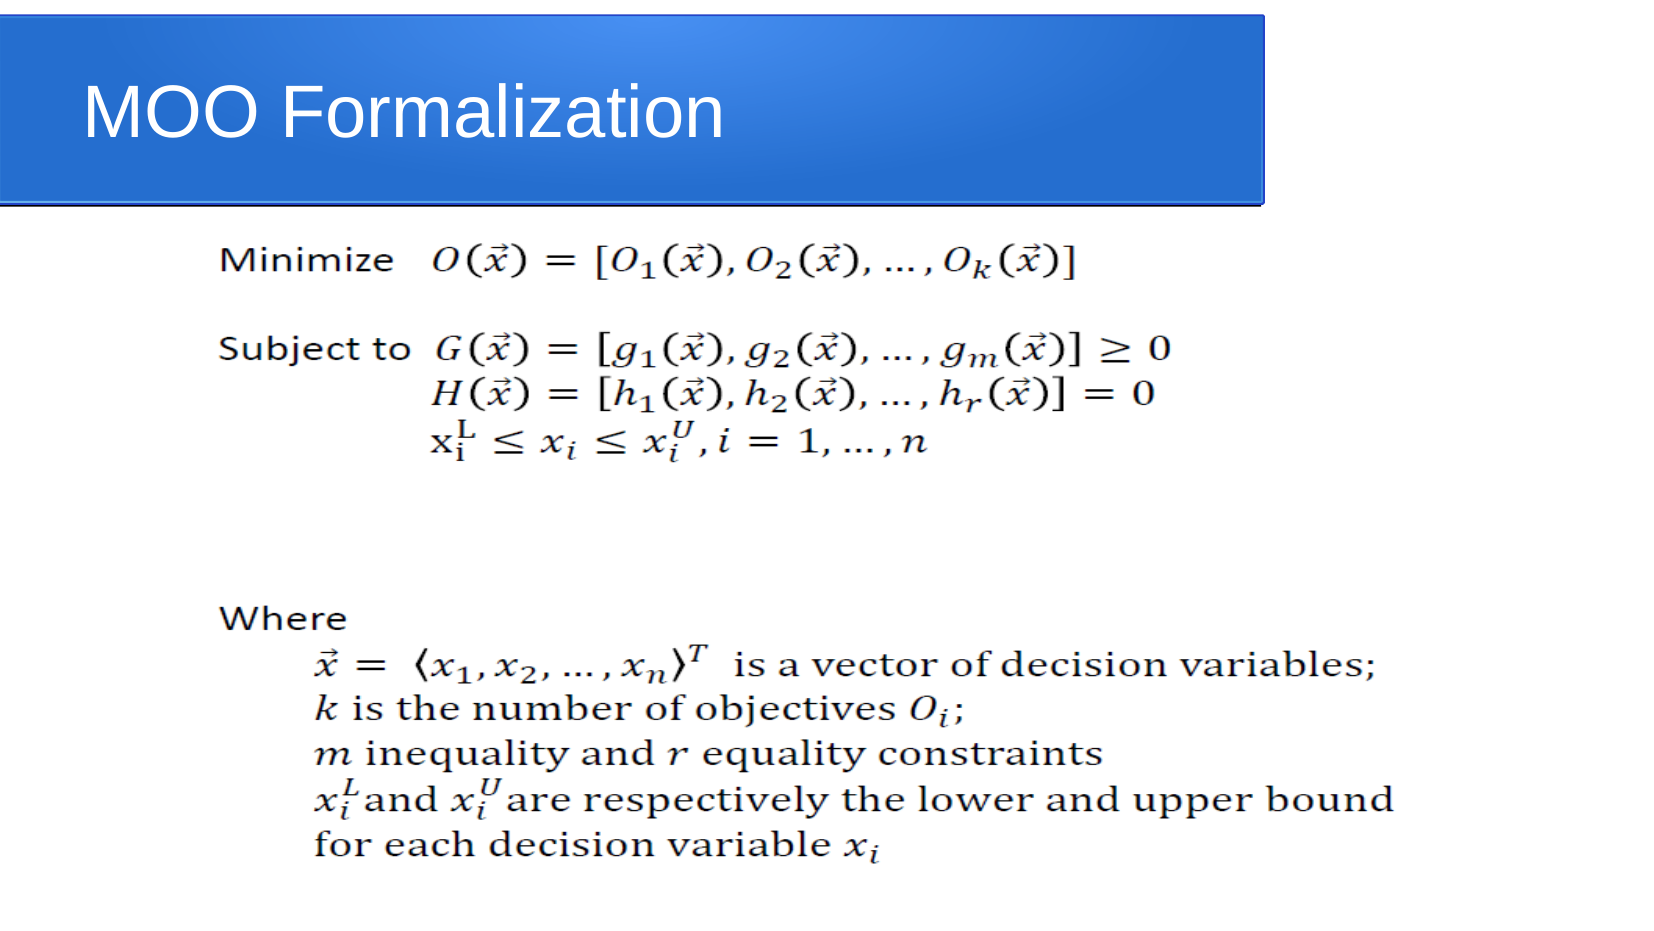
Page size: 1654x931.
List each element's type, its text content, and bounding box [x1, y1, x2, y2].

title MOO Formalization [82, 35, 1235, 189]
picture [213, 230, 1450, 911]
